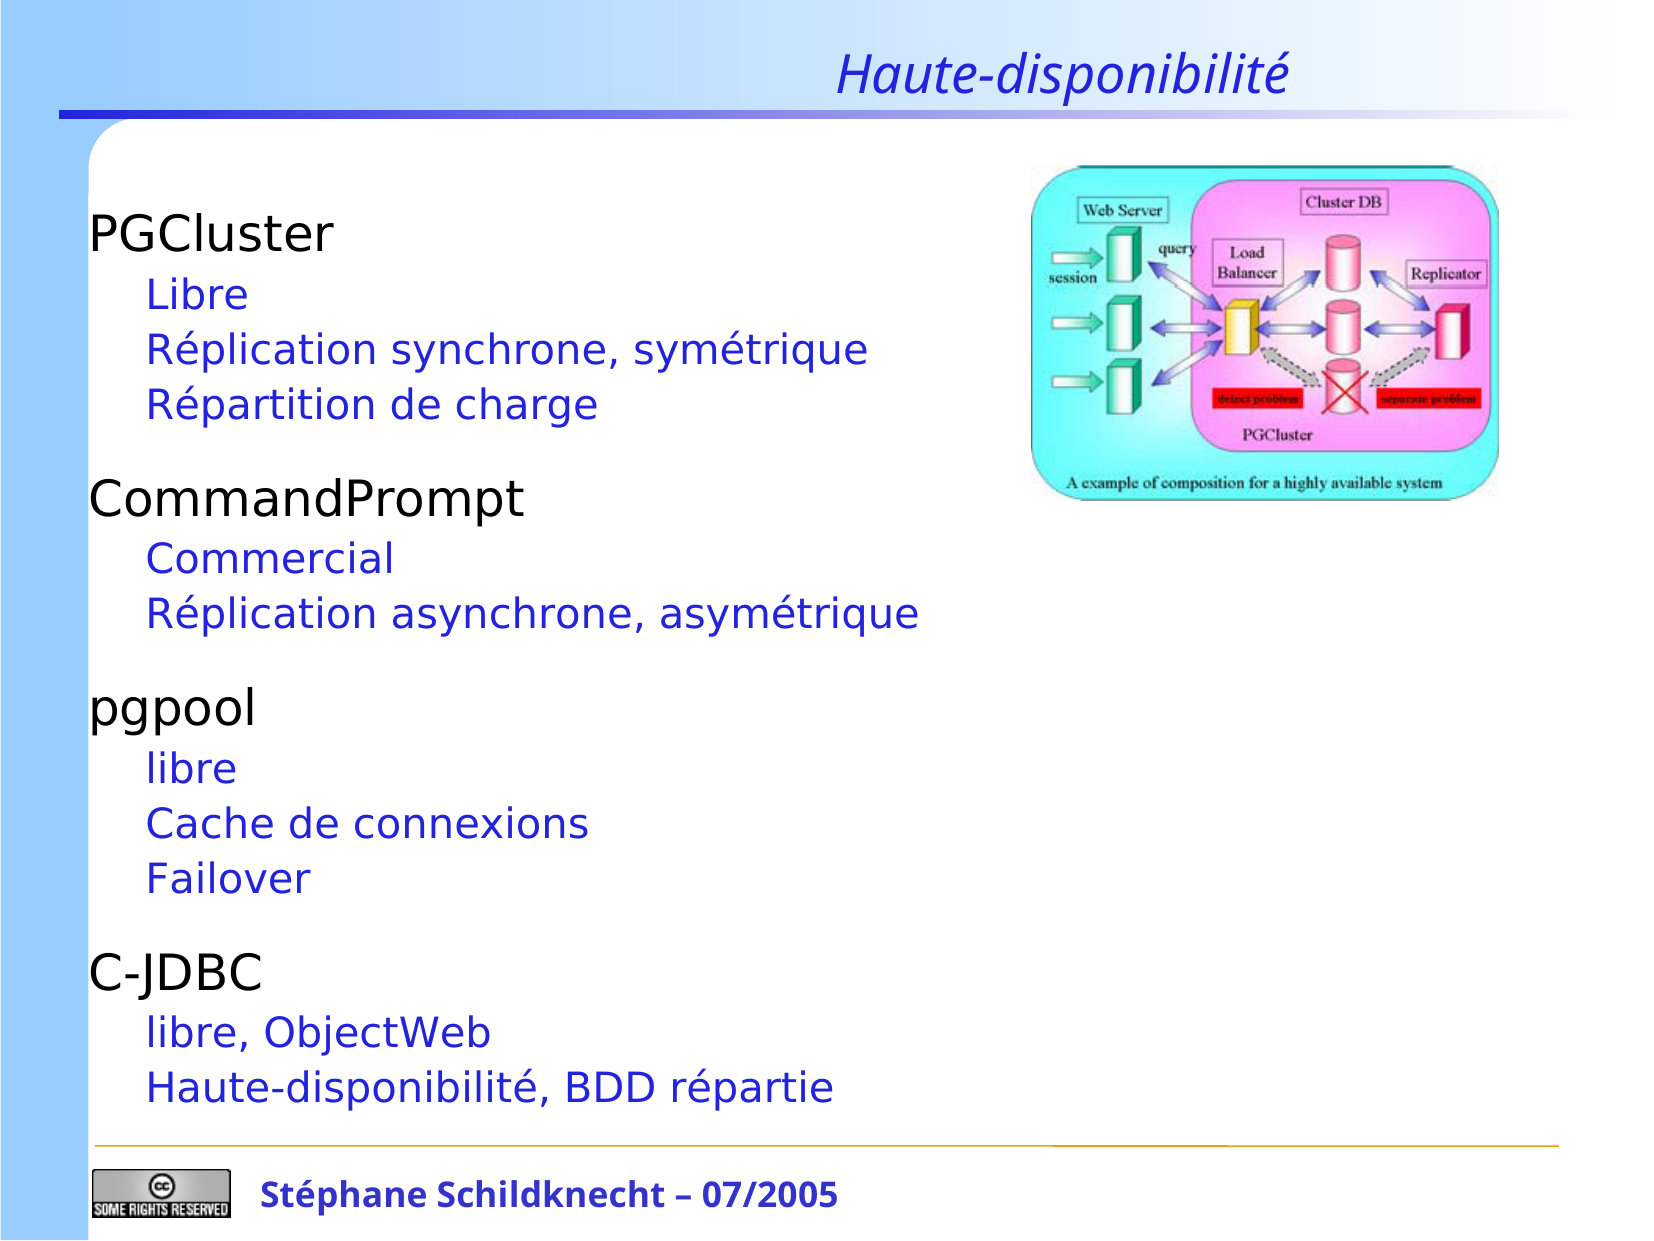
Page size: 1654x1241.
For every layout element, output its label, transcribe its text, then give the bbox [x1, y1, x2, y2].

list PGCluster Libre Réplication synchrone, symétrique Répartition de charge CommandPrompt Commercial Réplication asynchrone, asymétrique pgpool libre Cache de connexions Failover C-JDBC libre, ObjectWeb Haute-disponibilité, BDD répartie [88, 175, 1547, 1081]
picture [1031, 164, 1499, 501]
picture [92, 1169, 231, 1218]
title Haute-disponibilité [472, 0, 1654, 148]
